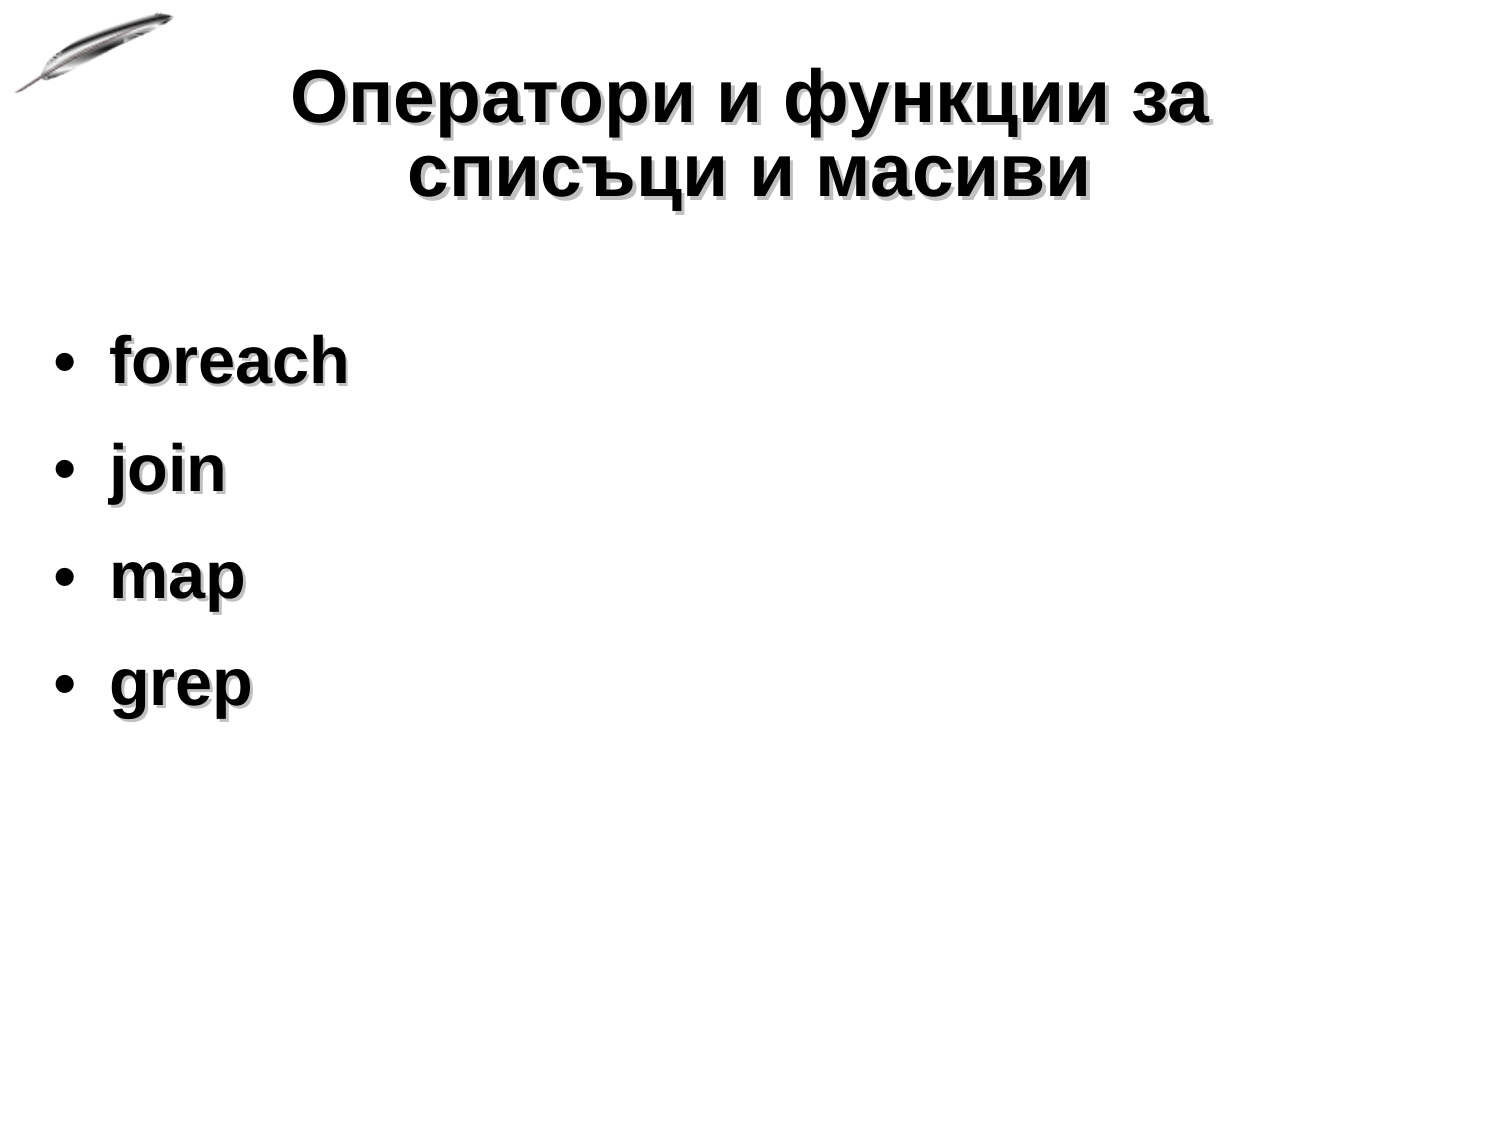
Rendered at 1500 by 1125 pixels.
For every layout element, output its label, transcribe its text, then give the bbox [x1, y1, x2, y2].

title Оператори и функции за списъци и масиви [144, 18, 1356, 256]
picture [11, 11, 179, 95]
list foreach join map grep [53, 324, 1447, 1084]
